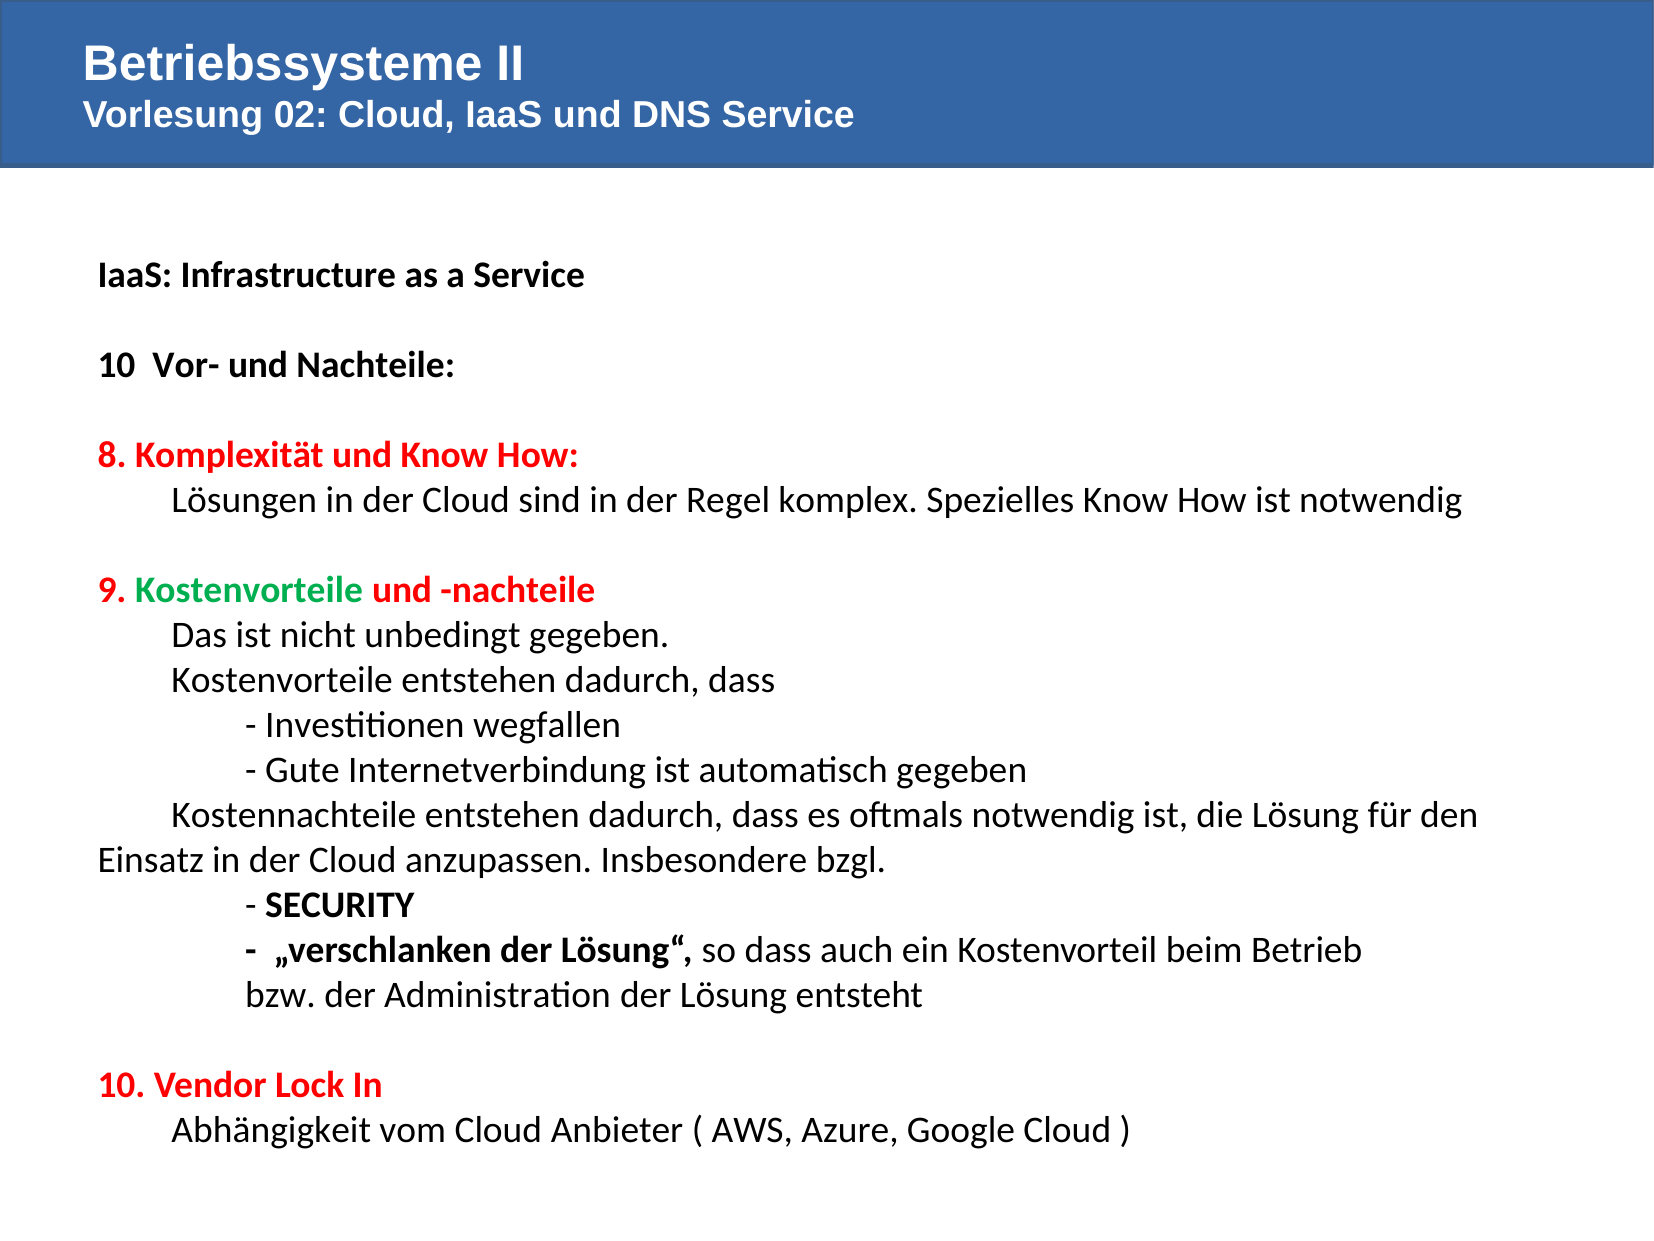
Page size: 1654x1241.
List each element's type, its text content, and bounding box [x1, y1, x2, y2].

text_box IaaS: Infrastructure as a Service 10 Vor- und Nachteile: 8. Komplexität und Know How: Lösungen in der Cloud sind in der Regel komplex. Spezielles Know How ist notwendig 9. Kostenvorteile und -nachteile Das ist nicht unbedingt gegeben. Kostenvorteile entstehen dadurch, dass - Investitionen wegfallen - Gute Internetverbindung ist automatisch gegeben Kostennachteile entstehen dadurch, dass es oftmals notwendig ist, die Lösung für den Einsatz in der Cloud anzupassen. Insbesondere bzgl. - SECURITY - „verschlanken der Lösung“, so dass auch ein Kostenvorteil beim Betrieb bzw. der Administration der Lösung entsteht 10. Vendor Lock In Abhängigkeit vom Cloud Anbieter ( AWS, Azure, Google Cloud ) [83, 242, 1595, 1241]
title Betriebssysteme II Vorlesung 02: Cloud, IaaS und DNS Service [82, 29, 1571, 136]
